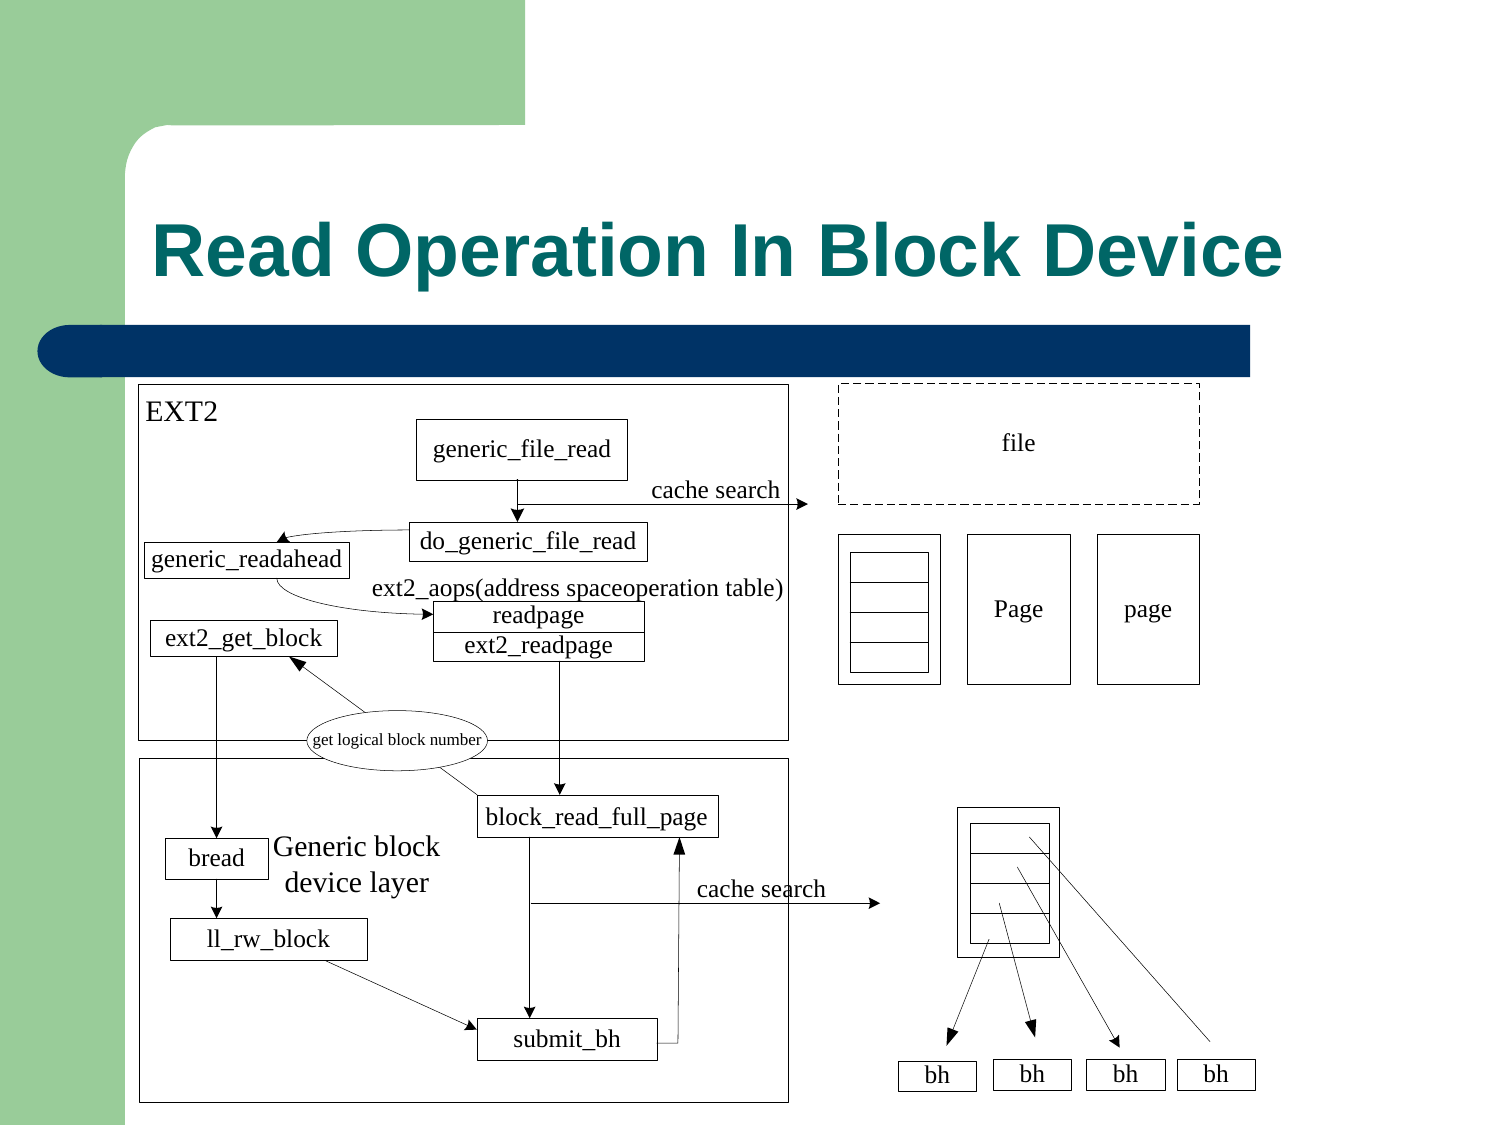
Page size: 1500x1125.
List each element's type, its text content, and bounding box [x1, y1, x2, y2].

chart [135, 380, 1258, 1106]
title Read Operation In Block Device [136, 136, 1414, 301]
